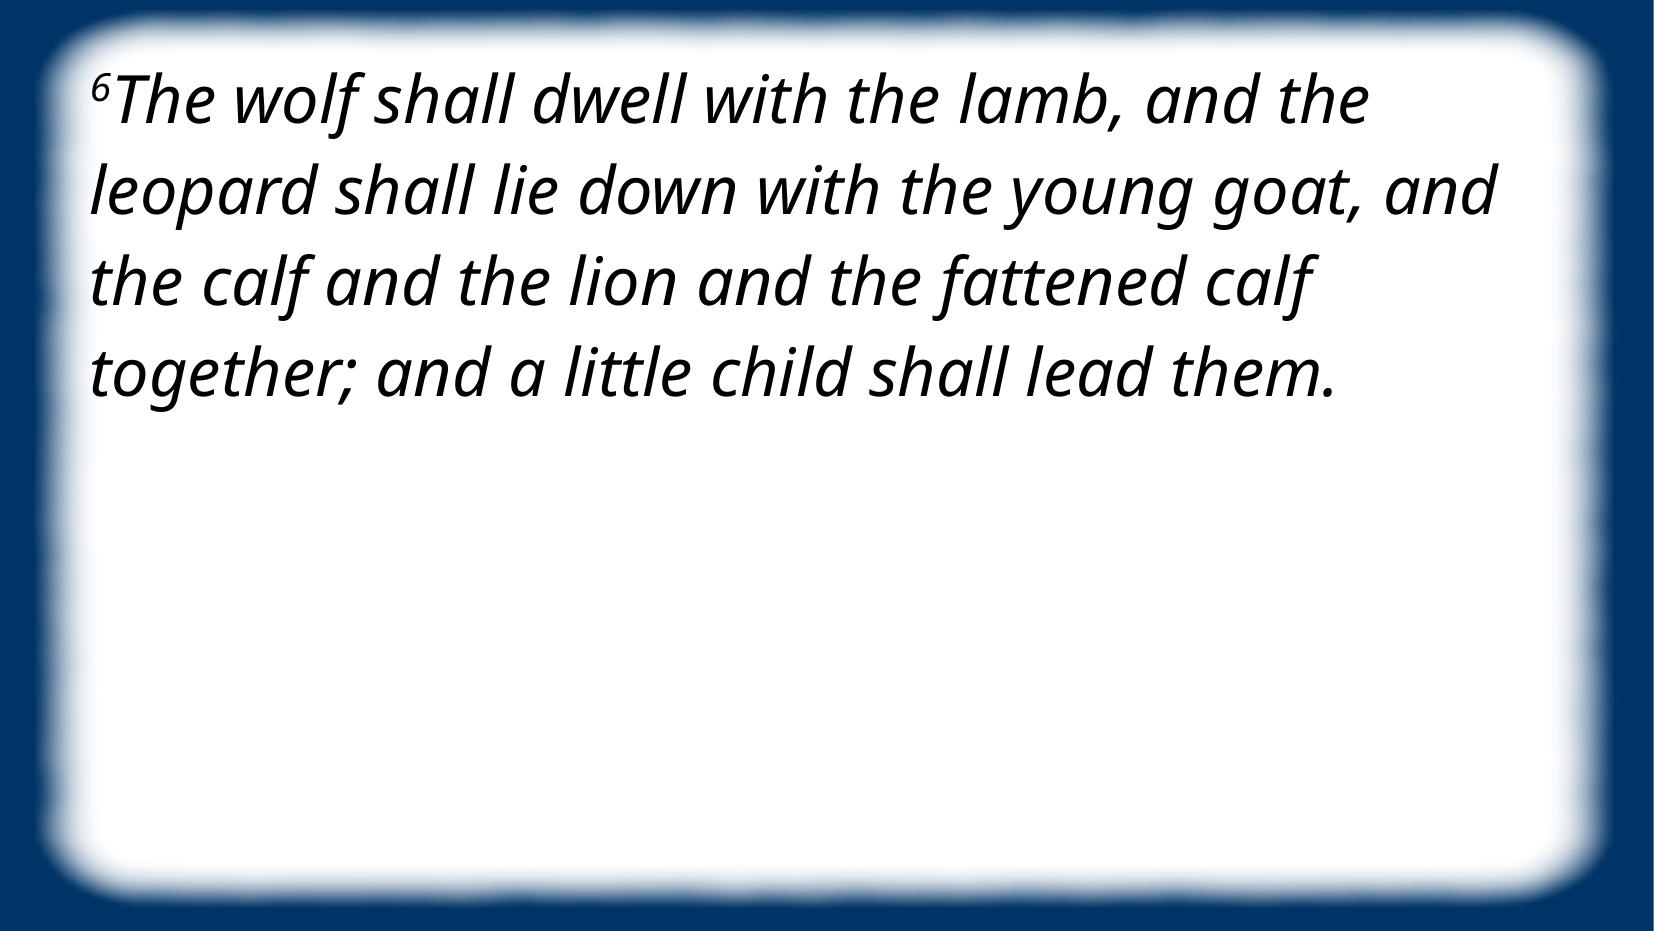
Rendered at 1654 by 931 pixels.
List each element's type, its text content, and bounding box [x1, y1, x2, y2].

picture [0, 0, 1654, 931]
text_box 6The wolf shall dwell with the lamb, and the leopard shall lie down with the young goat, and the calf and the lion and the fattened calf together; and a little child shall lead them. [75, 45, 1561, 415]
